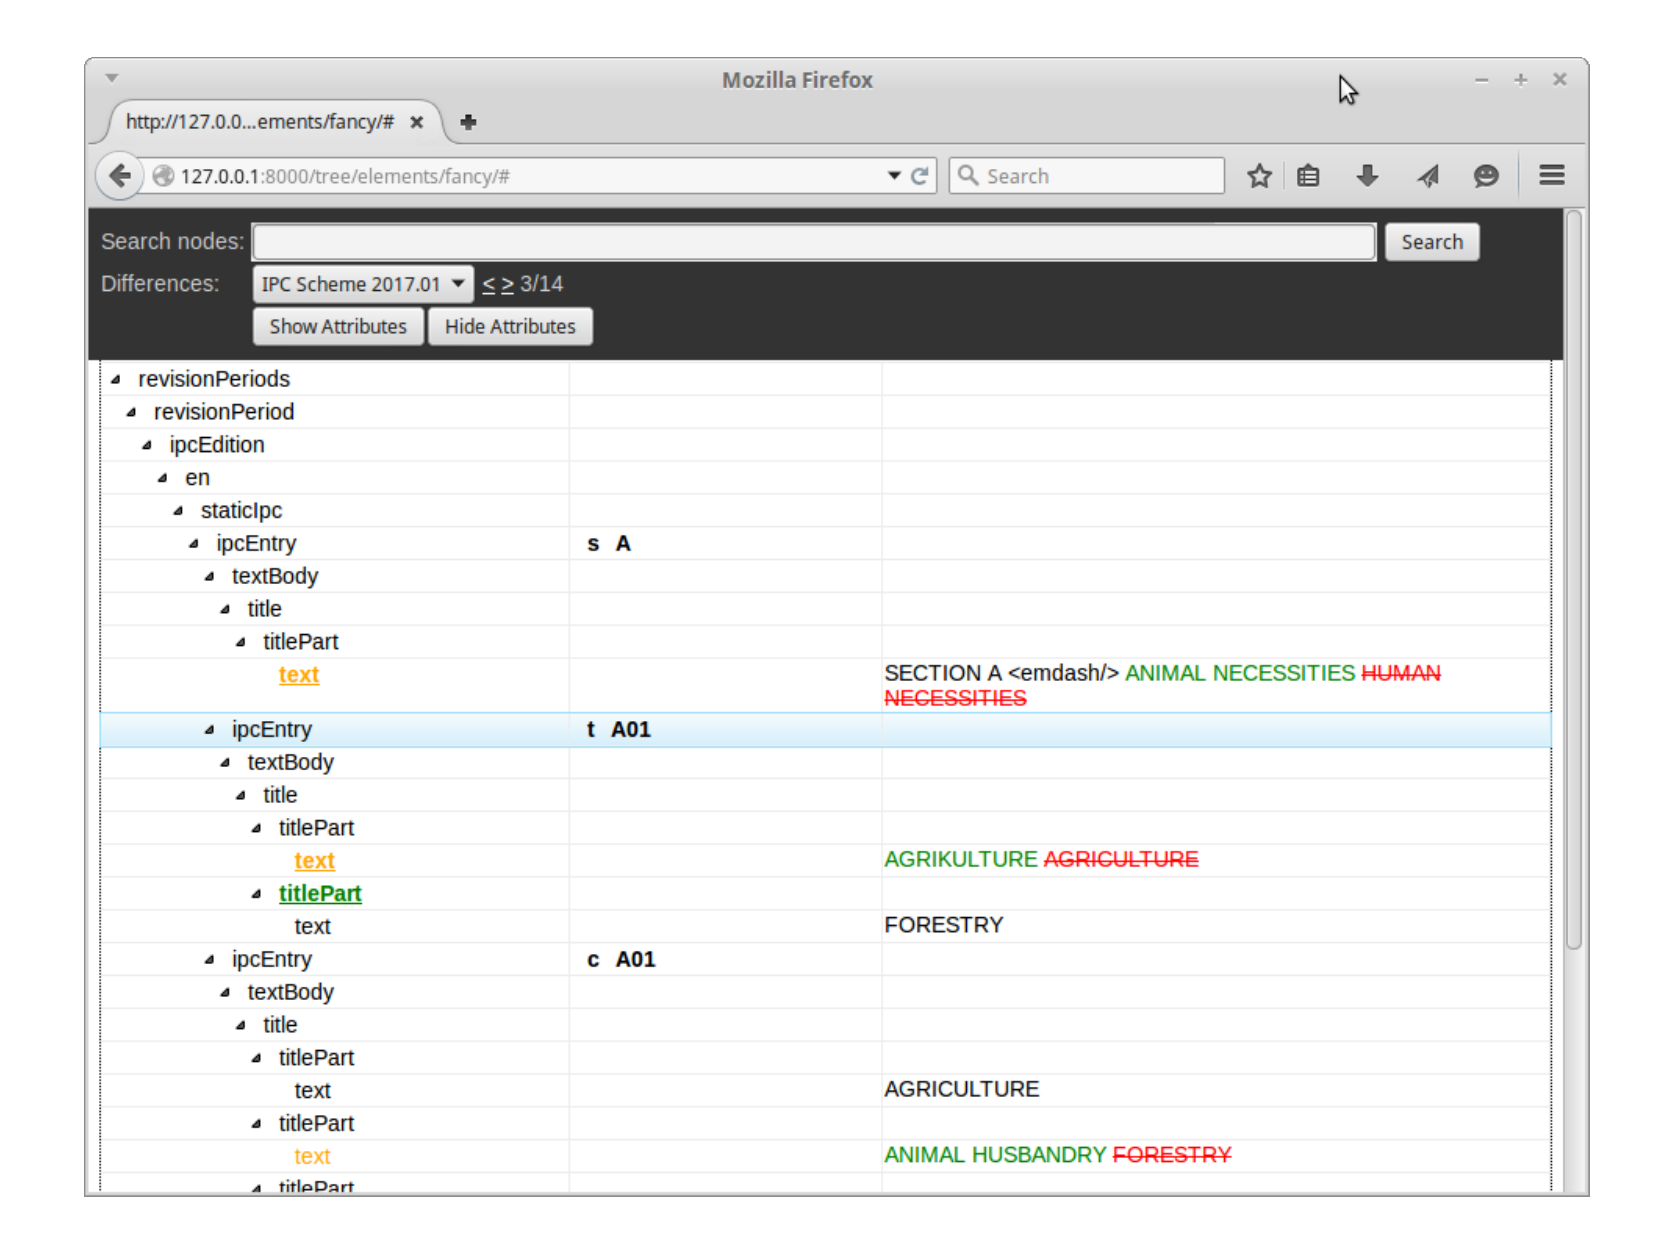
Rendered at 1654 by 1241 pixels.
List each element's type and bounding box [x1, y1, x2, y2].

picture [84, 57, 1590, 1197]
